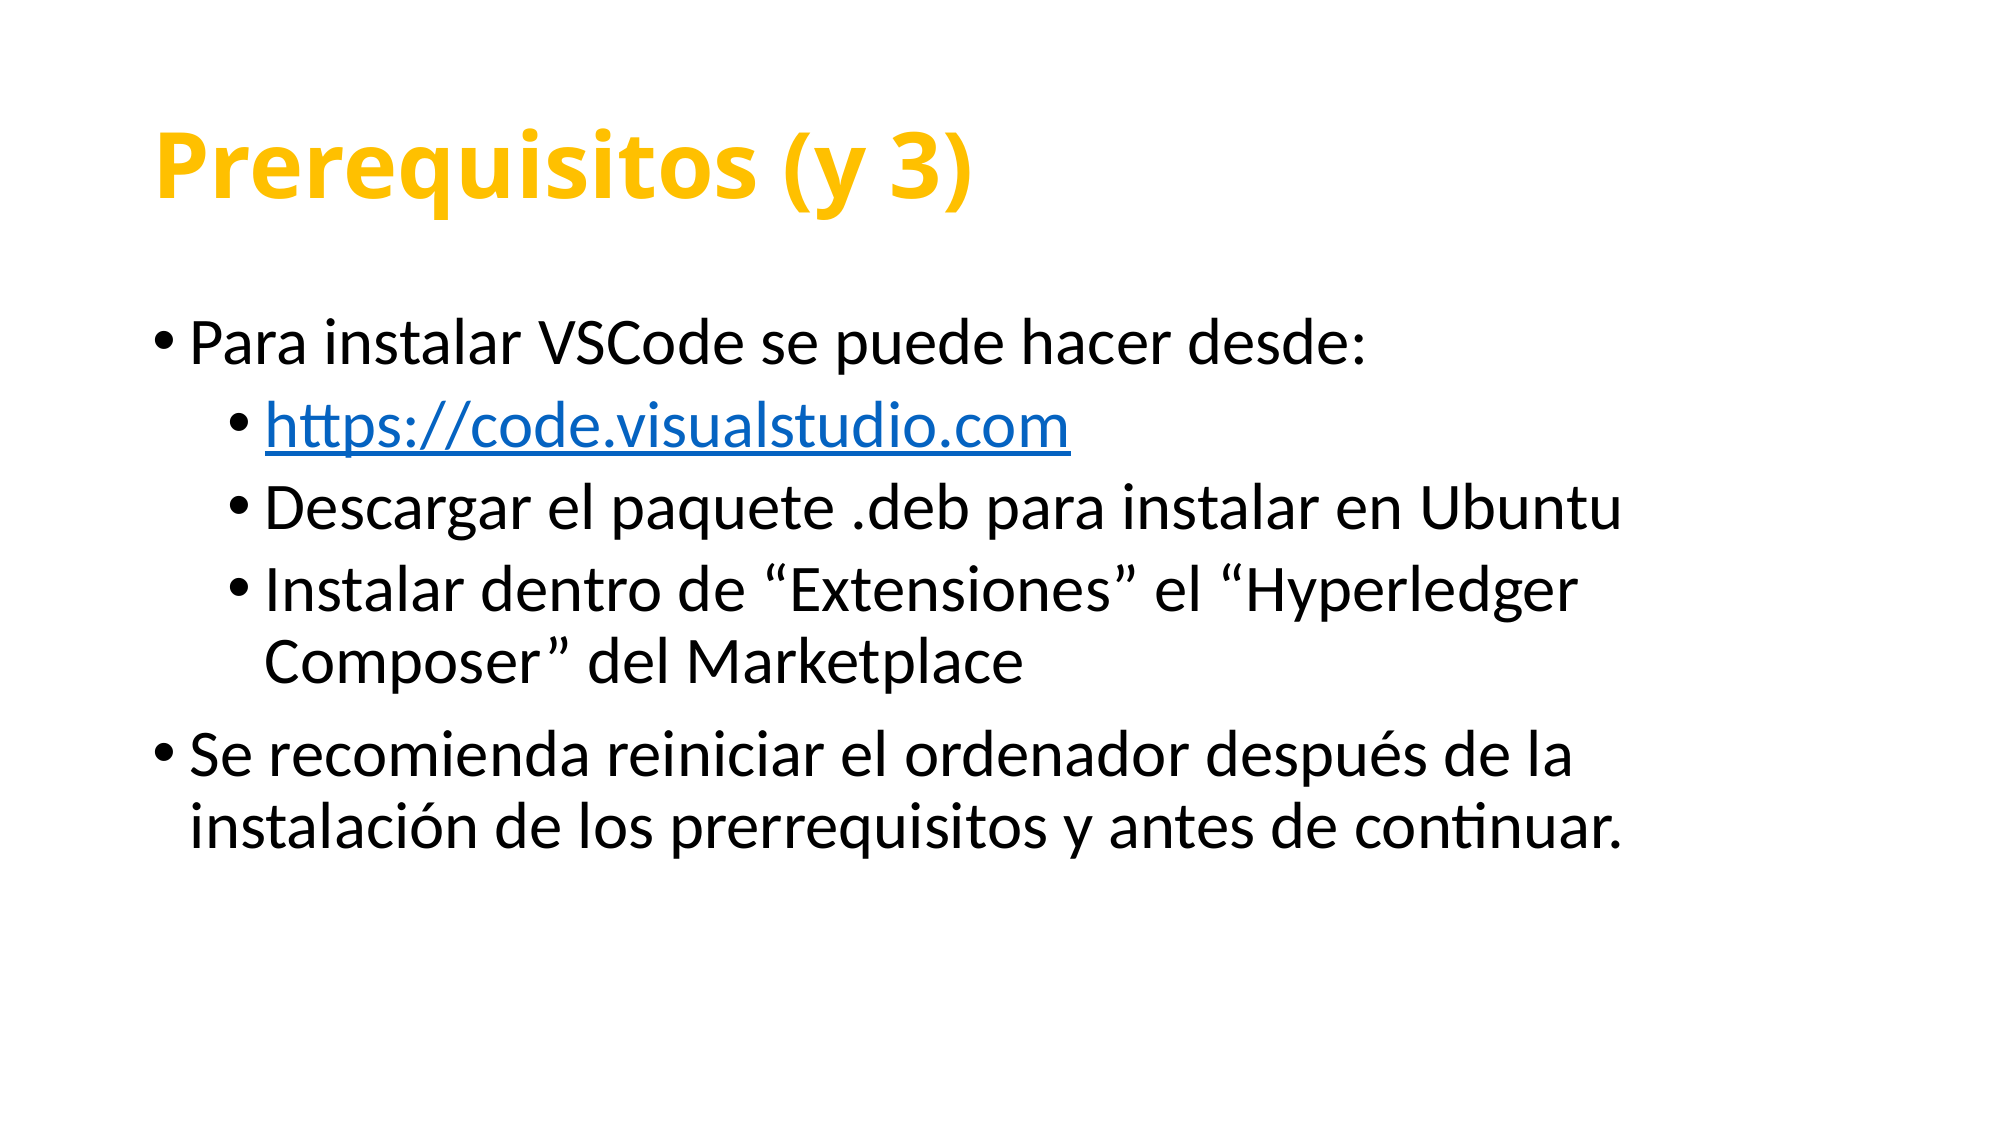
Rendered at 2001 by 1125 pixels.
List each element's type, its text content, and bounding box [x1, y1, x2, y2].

title Prerequisitos (y 3) [137, 59, 1863, 278]
list Para instalar VSCode se puede hacer desde: https://code.visualstudio.com Descargar el paquete .deb para instalar en Ubuntu Instalar dentro de “Extensiones” el “Hyperledger Composer” del Marketplace Se recomienda reiniciar el ordenador después de la instalación de los prerrequisitos y antes de continuar. [137, 299, 1863, 1014]
